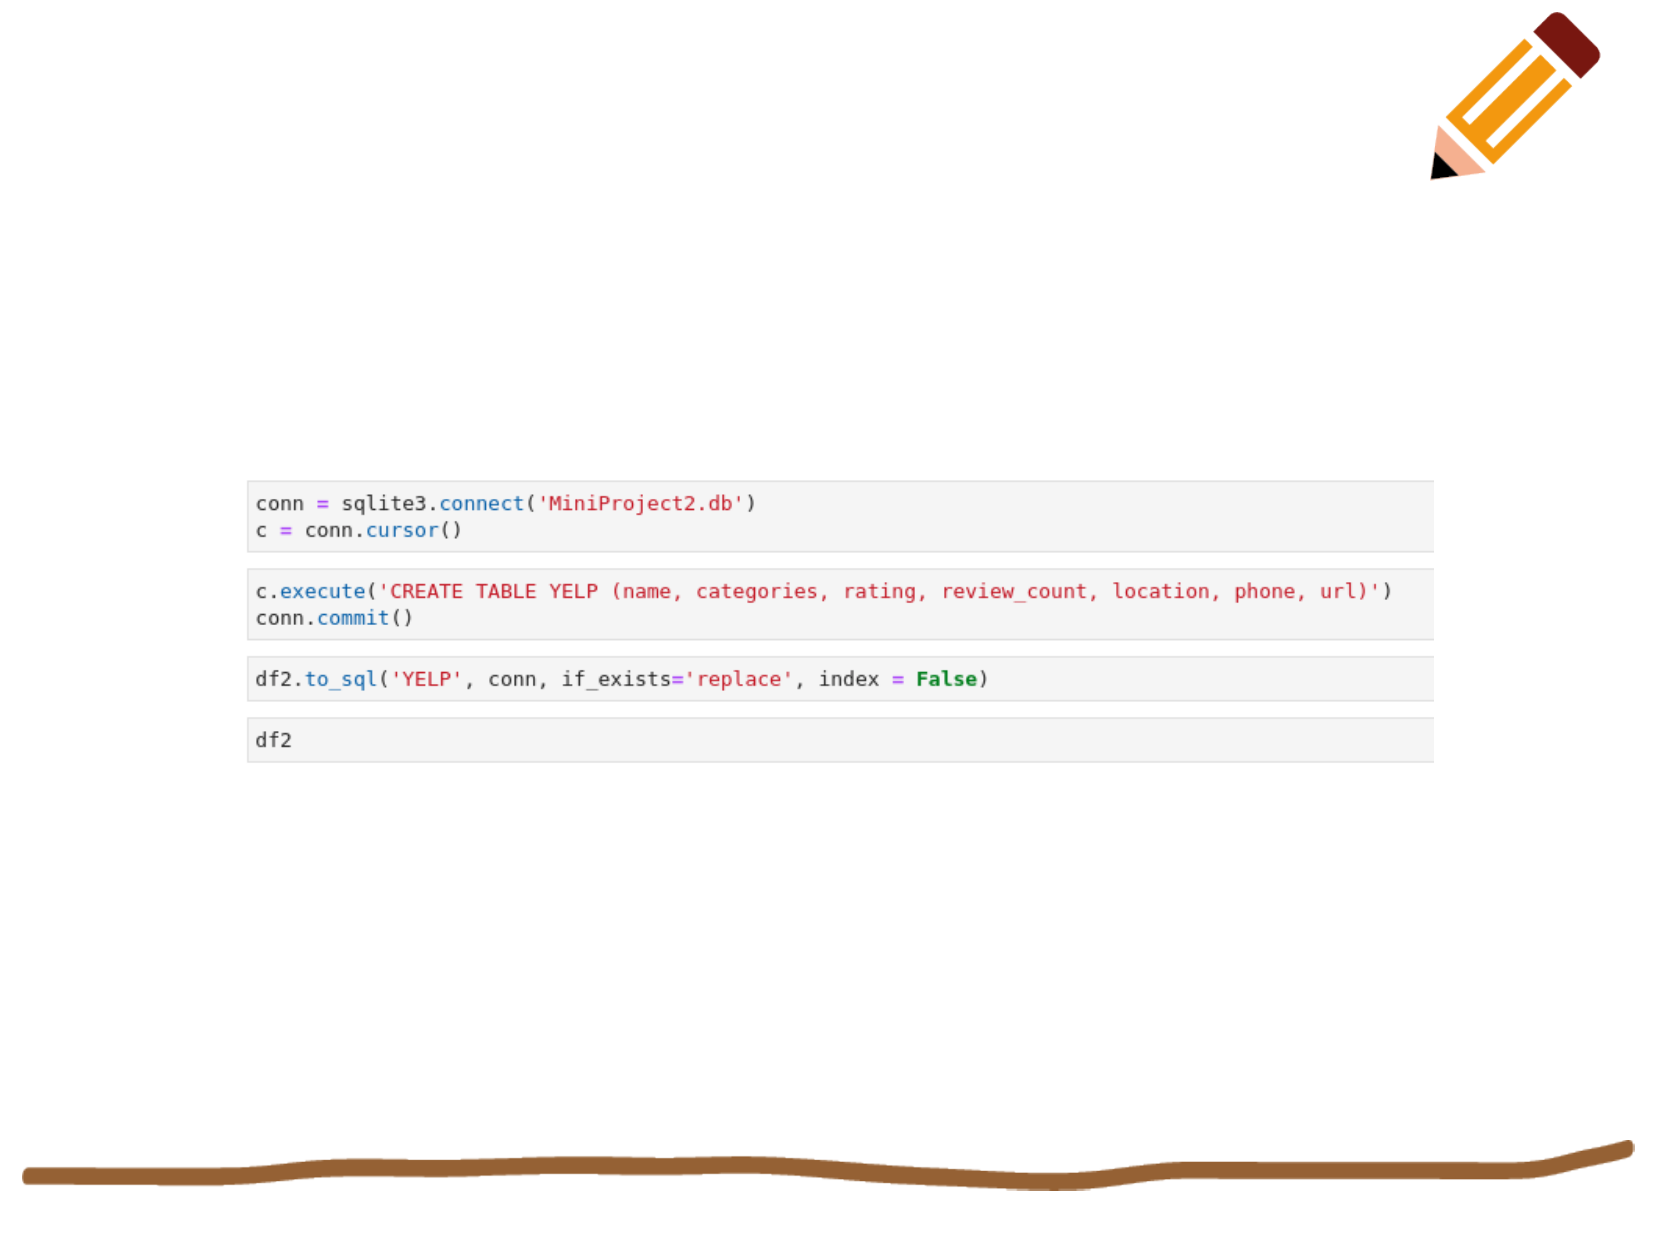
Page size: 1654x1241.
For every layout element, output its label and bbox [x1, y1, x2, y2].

picture [22, 1140, 1635, 1191]
picture [1430, 12, 1601, 181]
picture [238, 476, 1434, 774]
